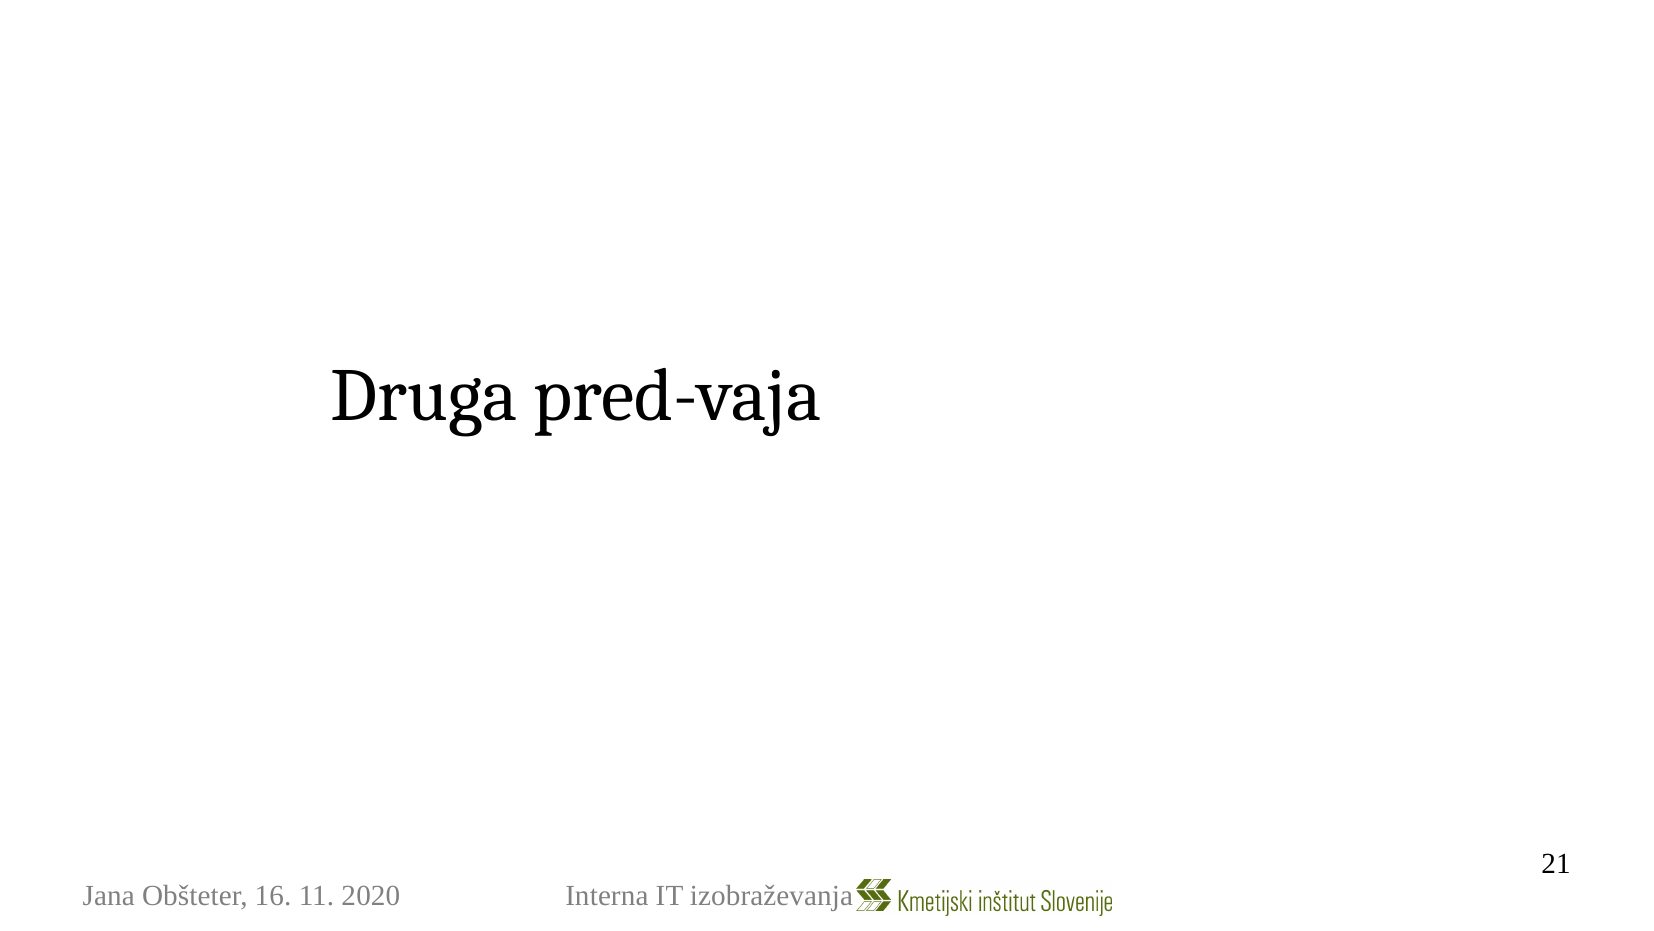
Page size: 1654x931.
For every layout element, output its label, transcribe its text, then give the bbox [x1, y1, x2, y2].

title Druga pred-vaja [330, 309, 1016, 484]
picture [856, 879, 1112, 916]
